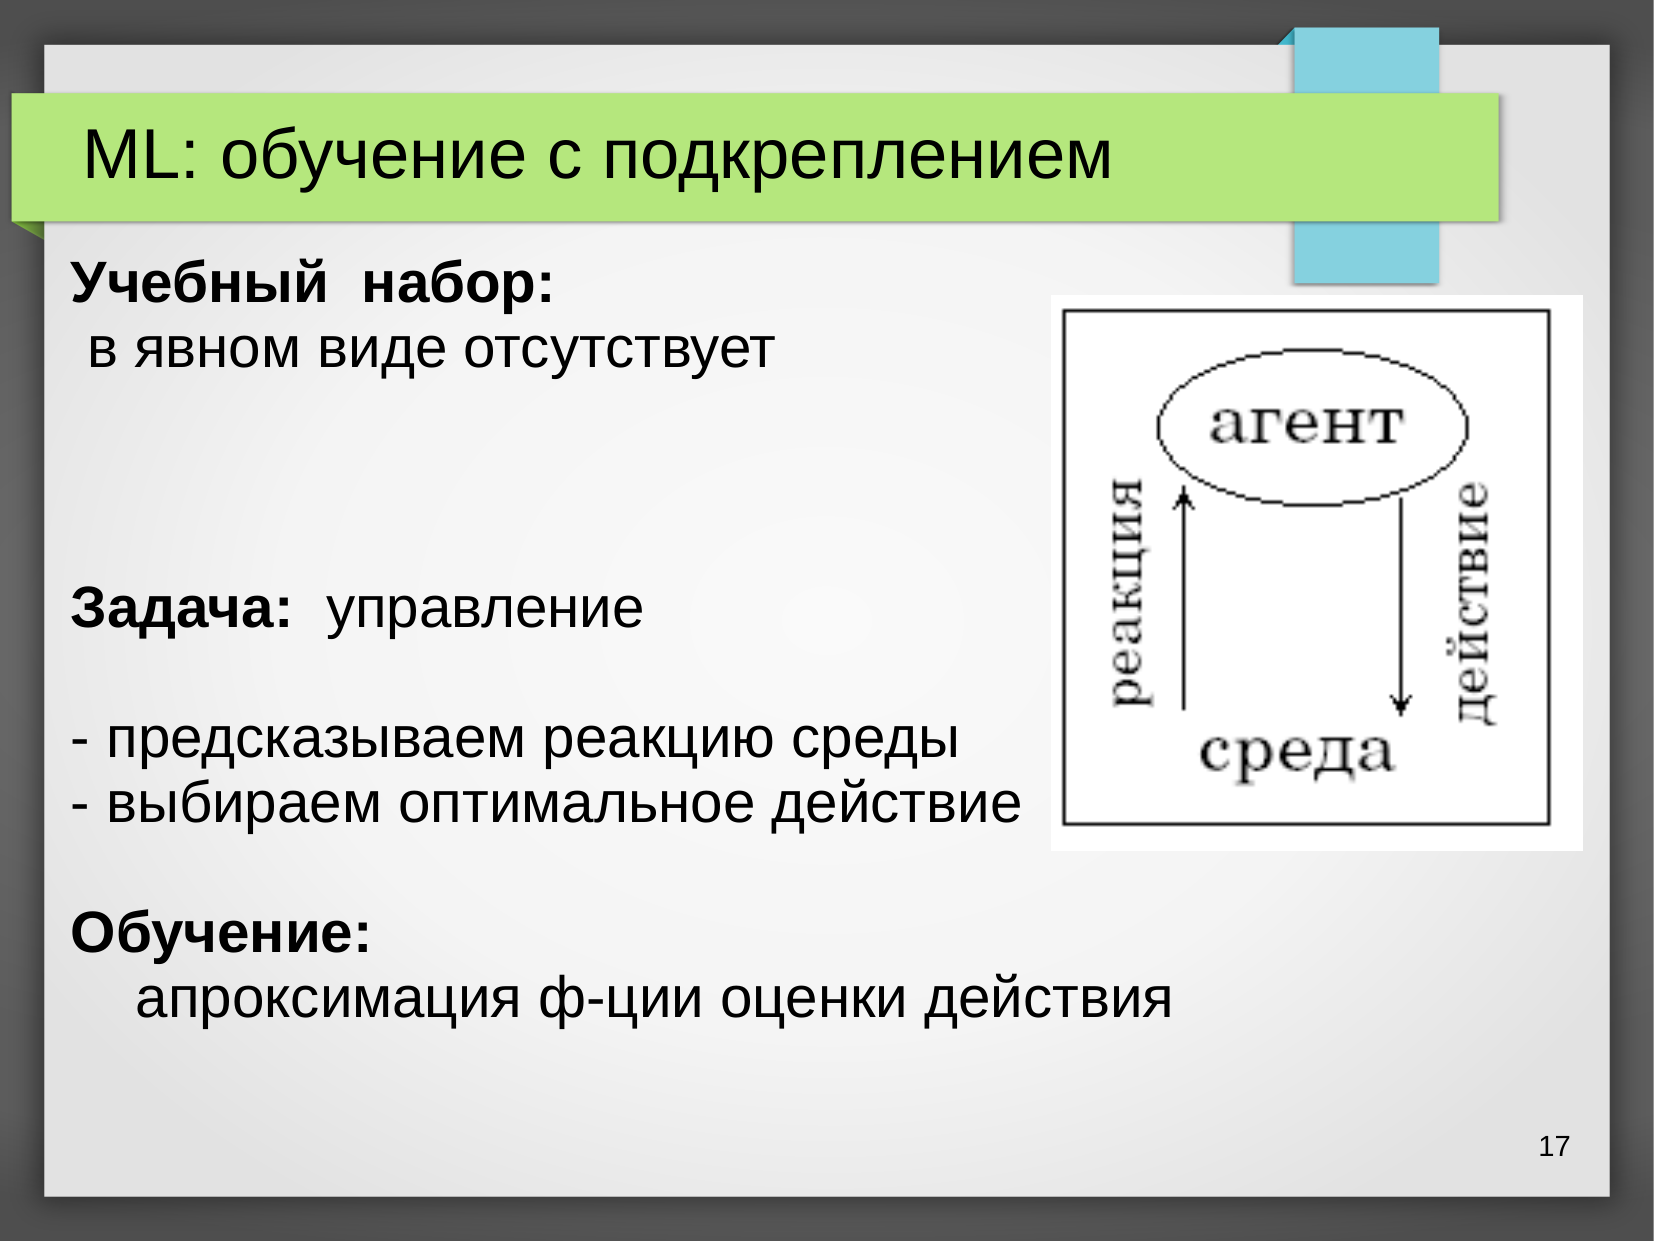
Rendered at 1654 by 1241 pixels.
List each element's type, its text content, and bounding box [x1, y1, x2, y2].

picture [0, 0, 1654, 1241]
title Учебный набор: в явном виде отсутствует Задача: управление - предсказываем реакцию среды - выбираем оптимальное действие Обучение: апроксимация ф-ции оценки действия [70, 244, 1583, 1166]
title ML: обучение с подкреплением [82, 94, 1264, 213]
